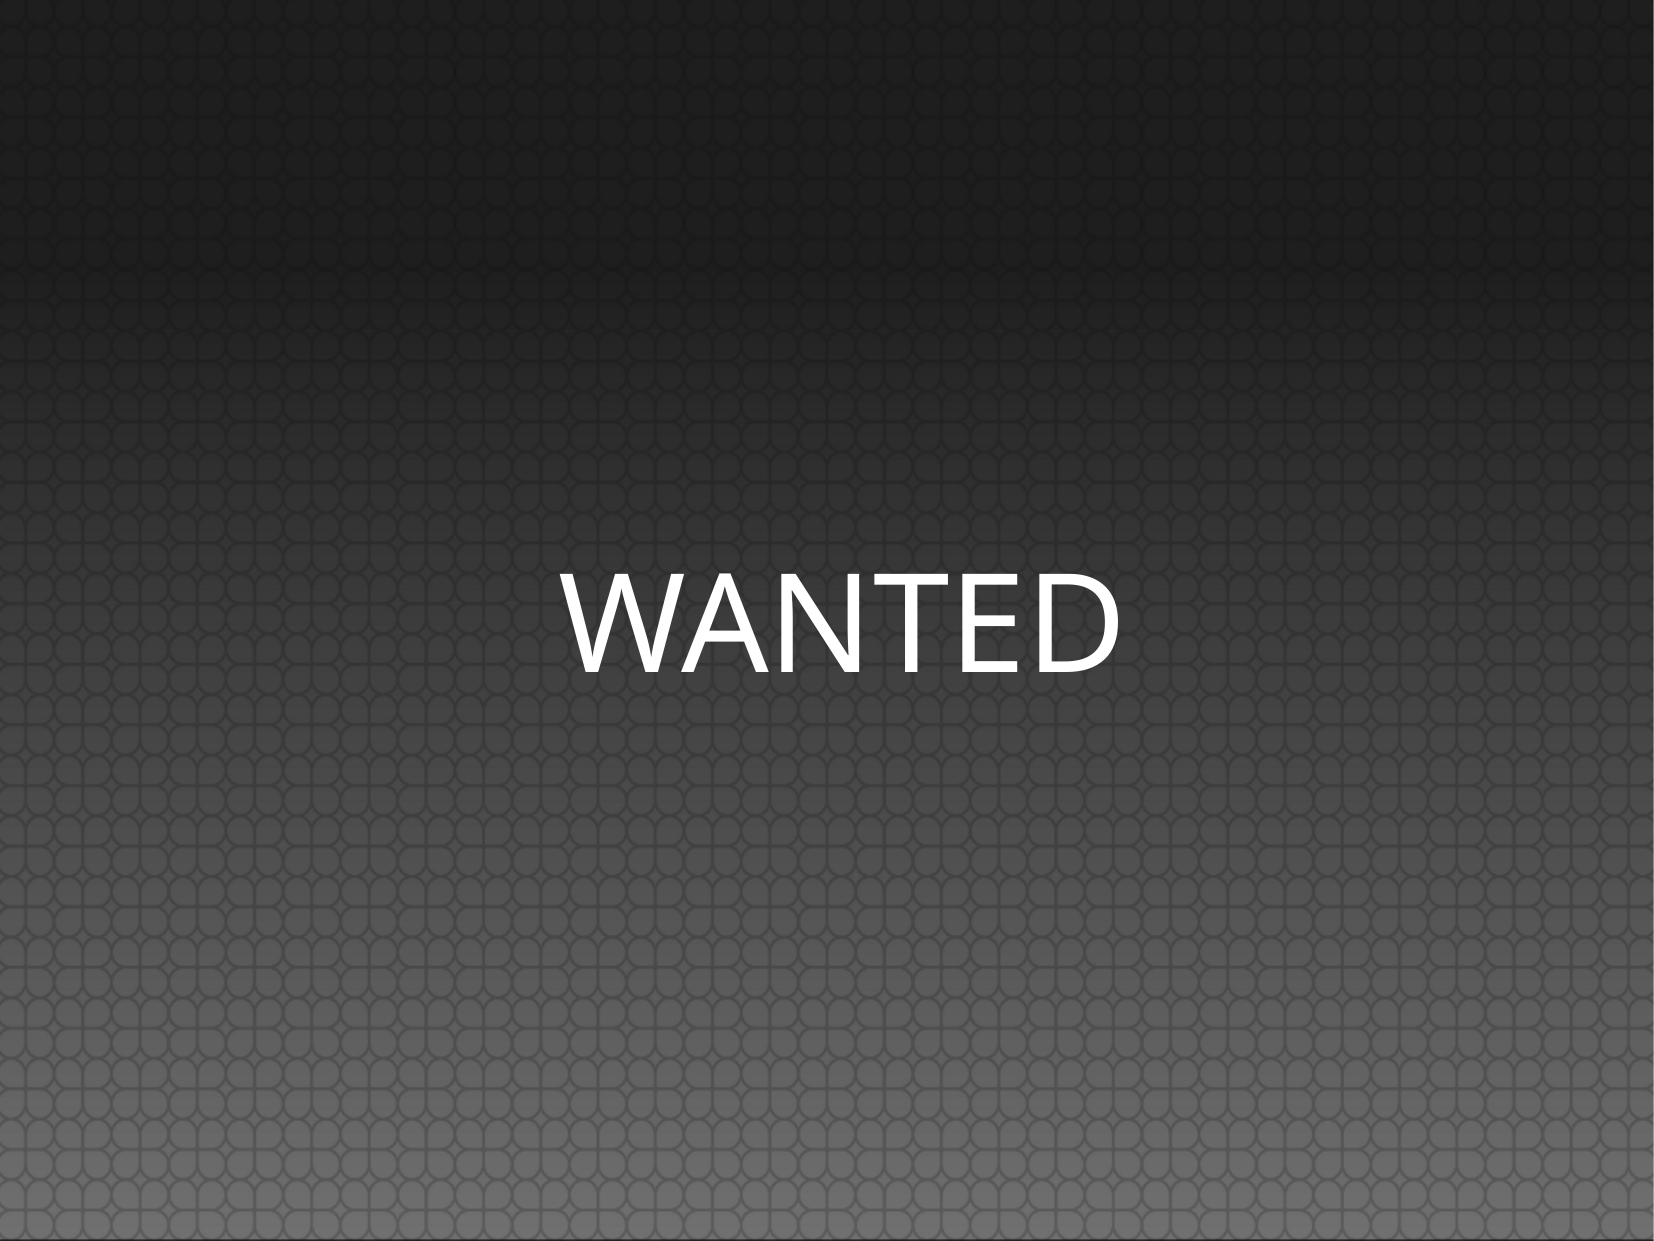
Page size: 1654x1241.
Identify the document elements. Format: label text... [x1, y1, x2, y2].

title WANTED [0, 479, 1637, 759]
picture [0, 0, 1654, 1241]
